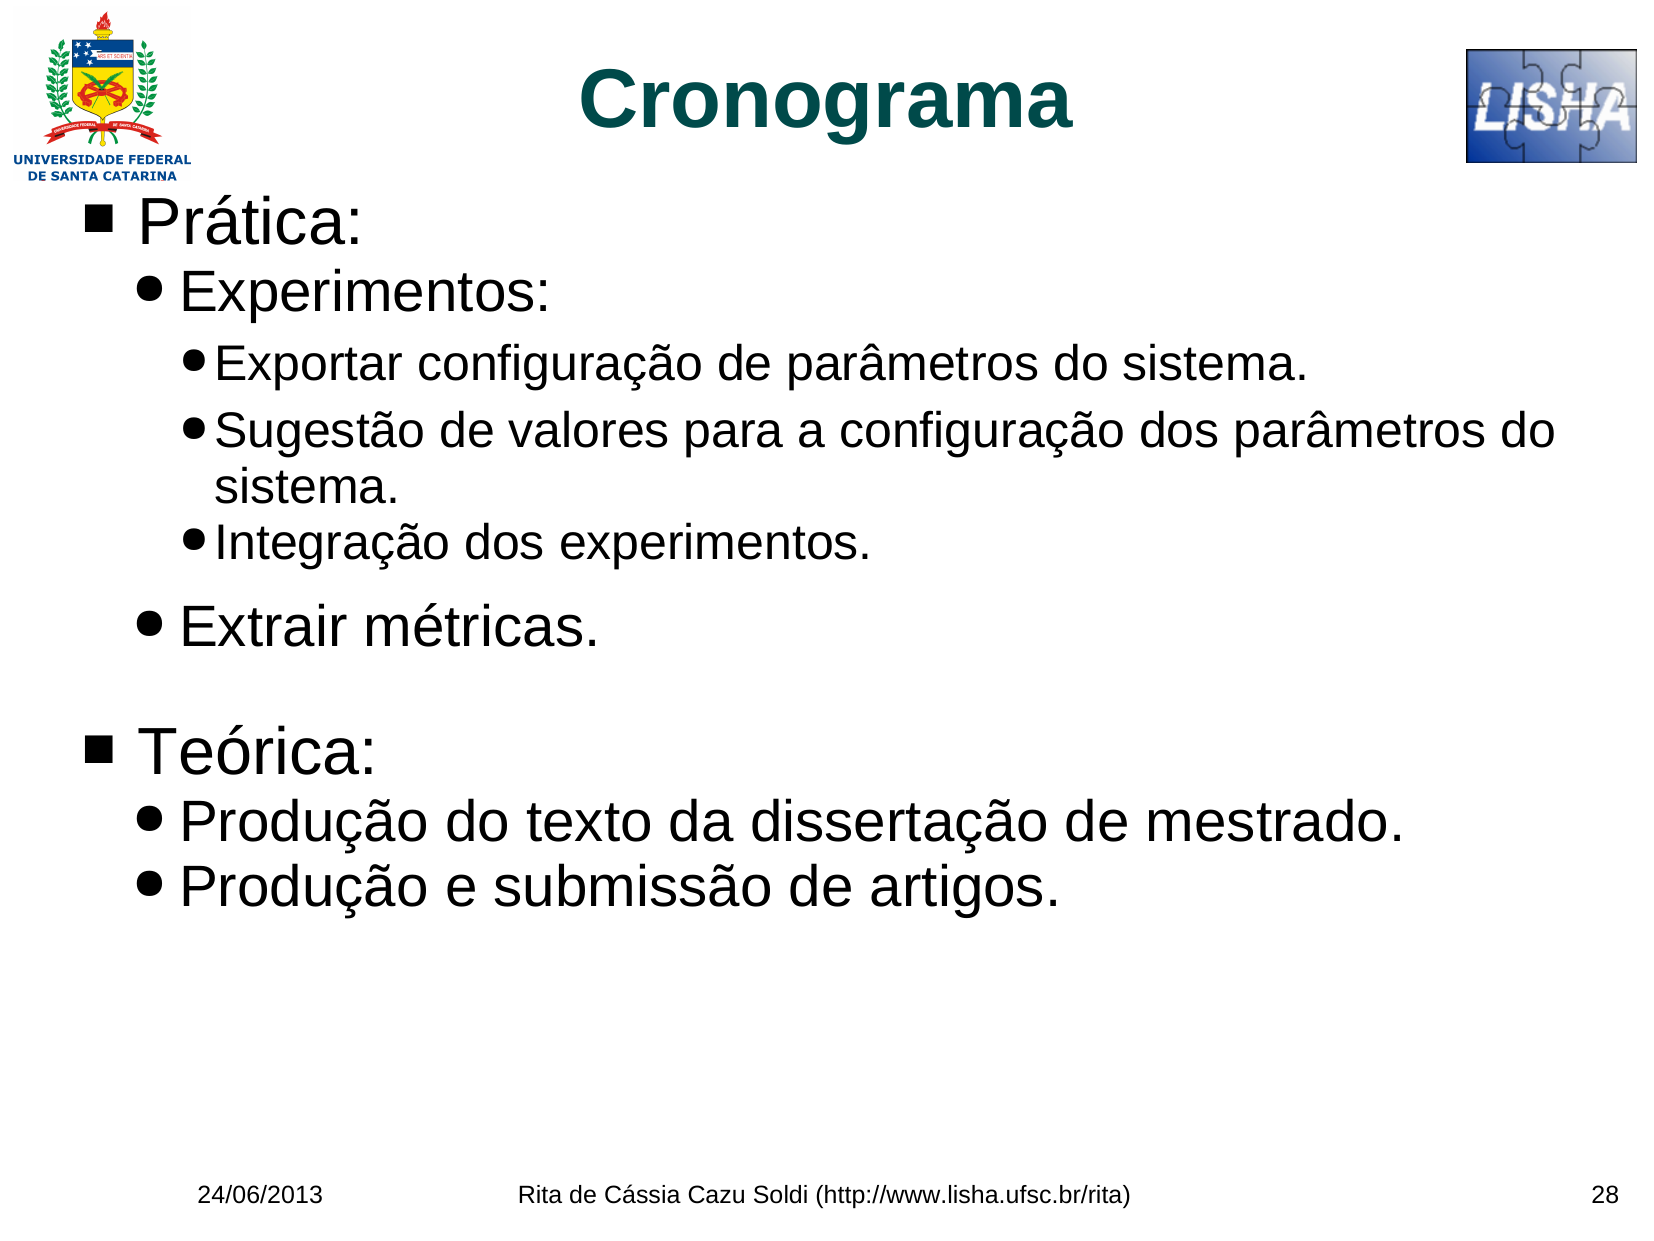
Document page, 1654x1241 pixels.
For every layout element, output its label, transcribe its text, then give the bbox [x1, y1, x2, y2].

picture [1466, 49, 1637, 163]
list Prática: Experimentos: Exportar configuração de parâmetros do sistema. Sugestão de valores para a configuração dos parâmetros do sistema. Integração dos experimentos. Extrair métricas. Teórica: Produção do texto da dissertação de mestrado. Produção e submissão de artigos. [37, 183, 1613, 1122]
picture [13, 6, 191, 181]
title Cronograma [190, 27, 1461, 183]
